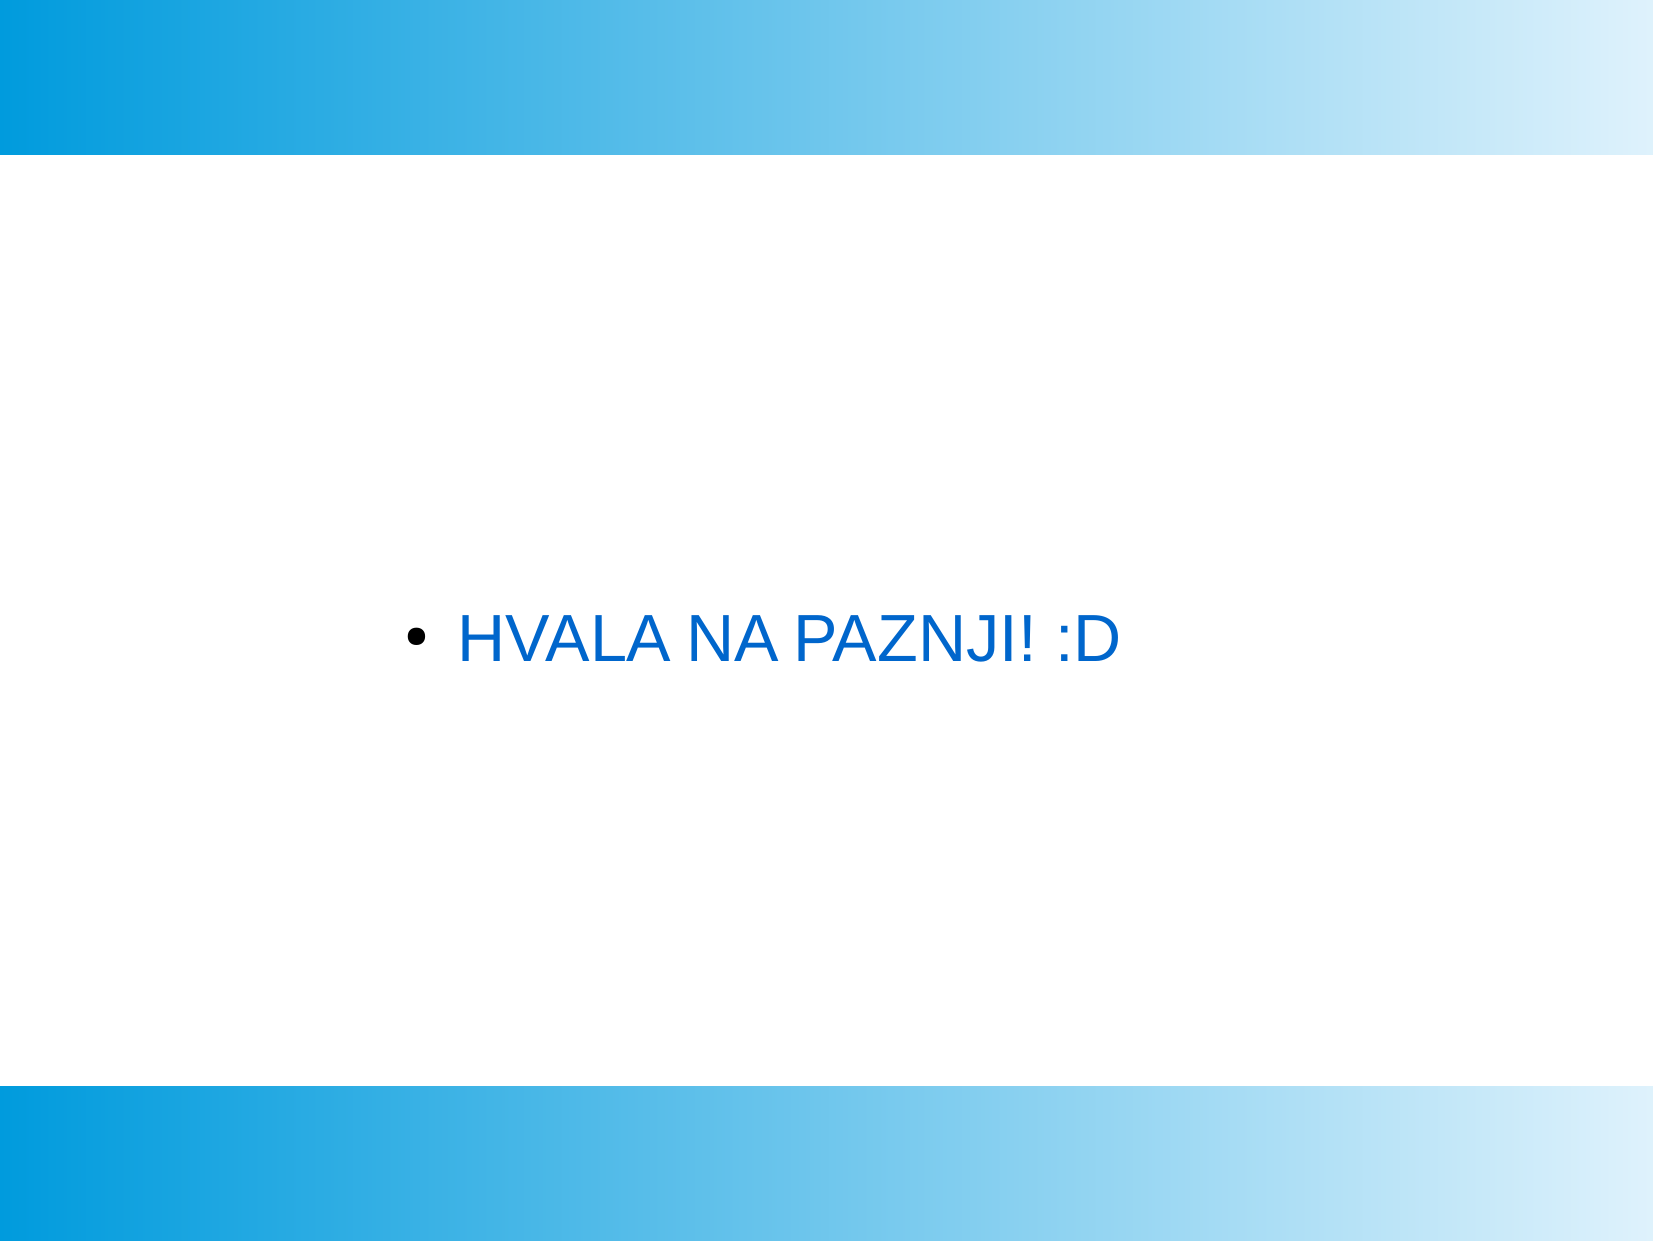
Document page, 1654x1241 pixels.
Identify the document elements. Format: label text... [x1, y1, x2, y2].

list HVALA NA PAZNJI! :D [386, 600, 1654, 1241]
